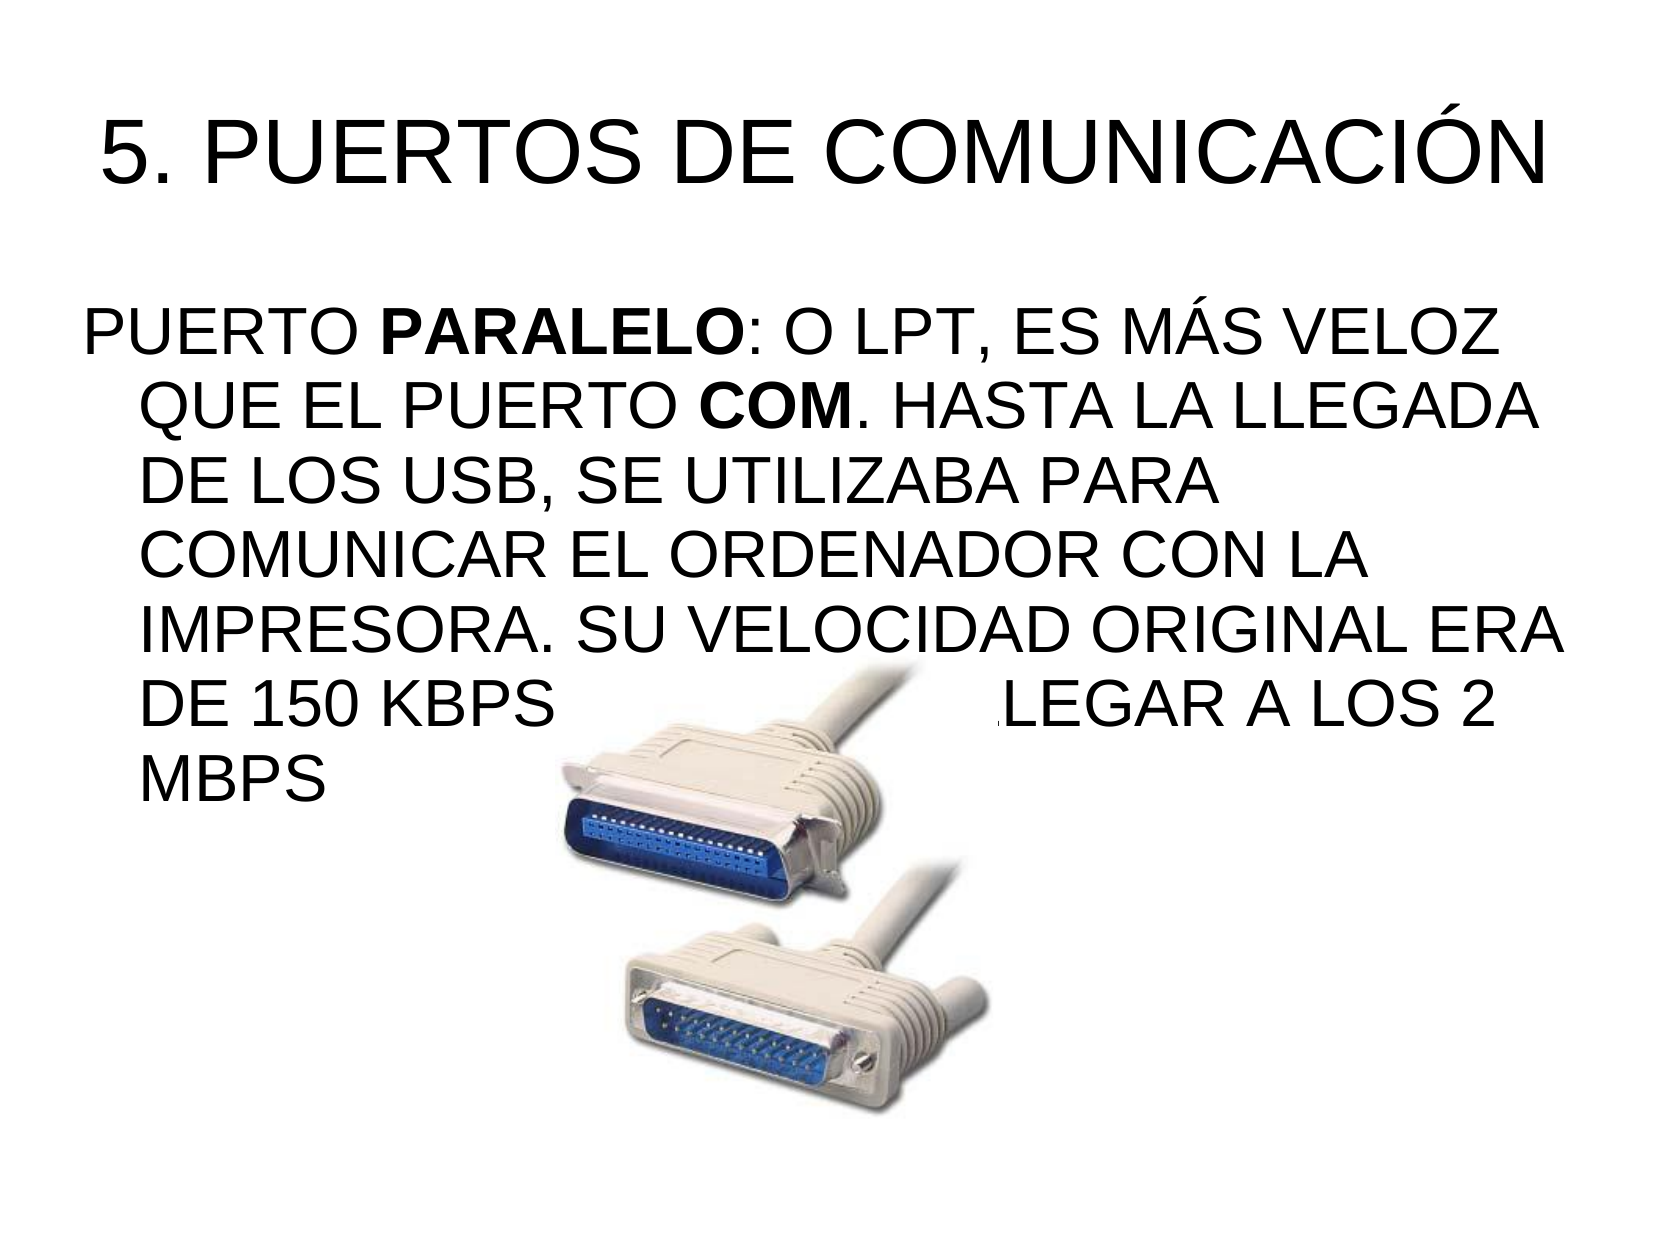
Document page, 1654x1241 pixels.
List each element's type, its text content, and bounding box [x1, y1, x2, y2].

list PUERTO PARALELO: O LPT, ES MÁS VELOZ QUE EL PUERTO COM. HASTA LA LLEGADA DE LOS USB, SE UTILIZABA PARA COMUNICAR EL ORDENADOR CON LA IMPRESORA. SU VELOCIDAD ORIGINAL ERA DE 150 KBPS, PUDIENDO LLEGAR A LOS 2 MBPS [82, 290, 1571, 1109]
picture [555, 655, 998, 1122]
title 5. PUERTOS DE COMUNICACIÓN [82, 49, 1571, 257]
